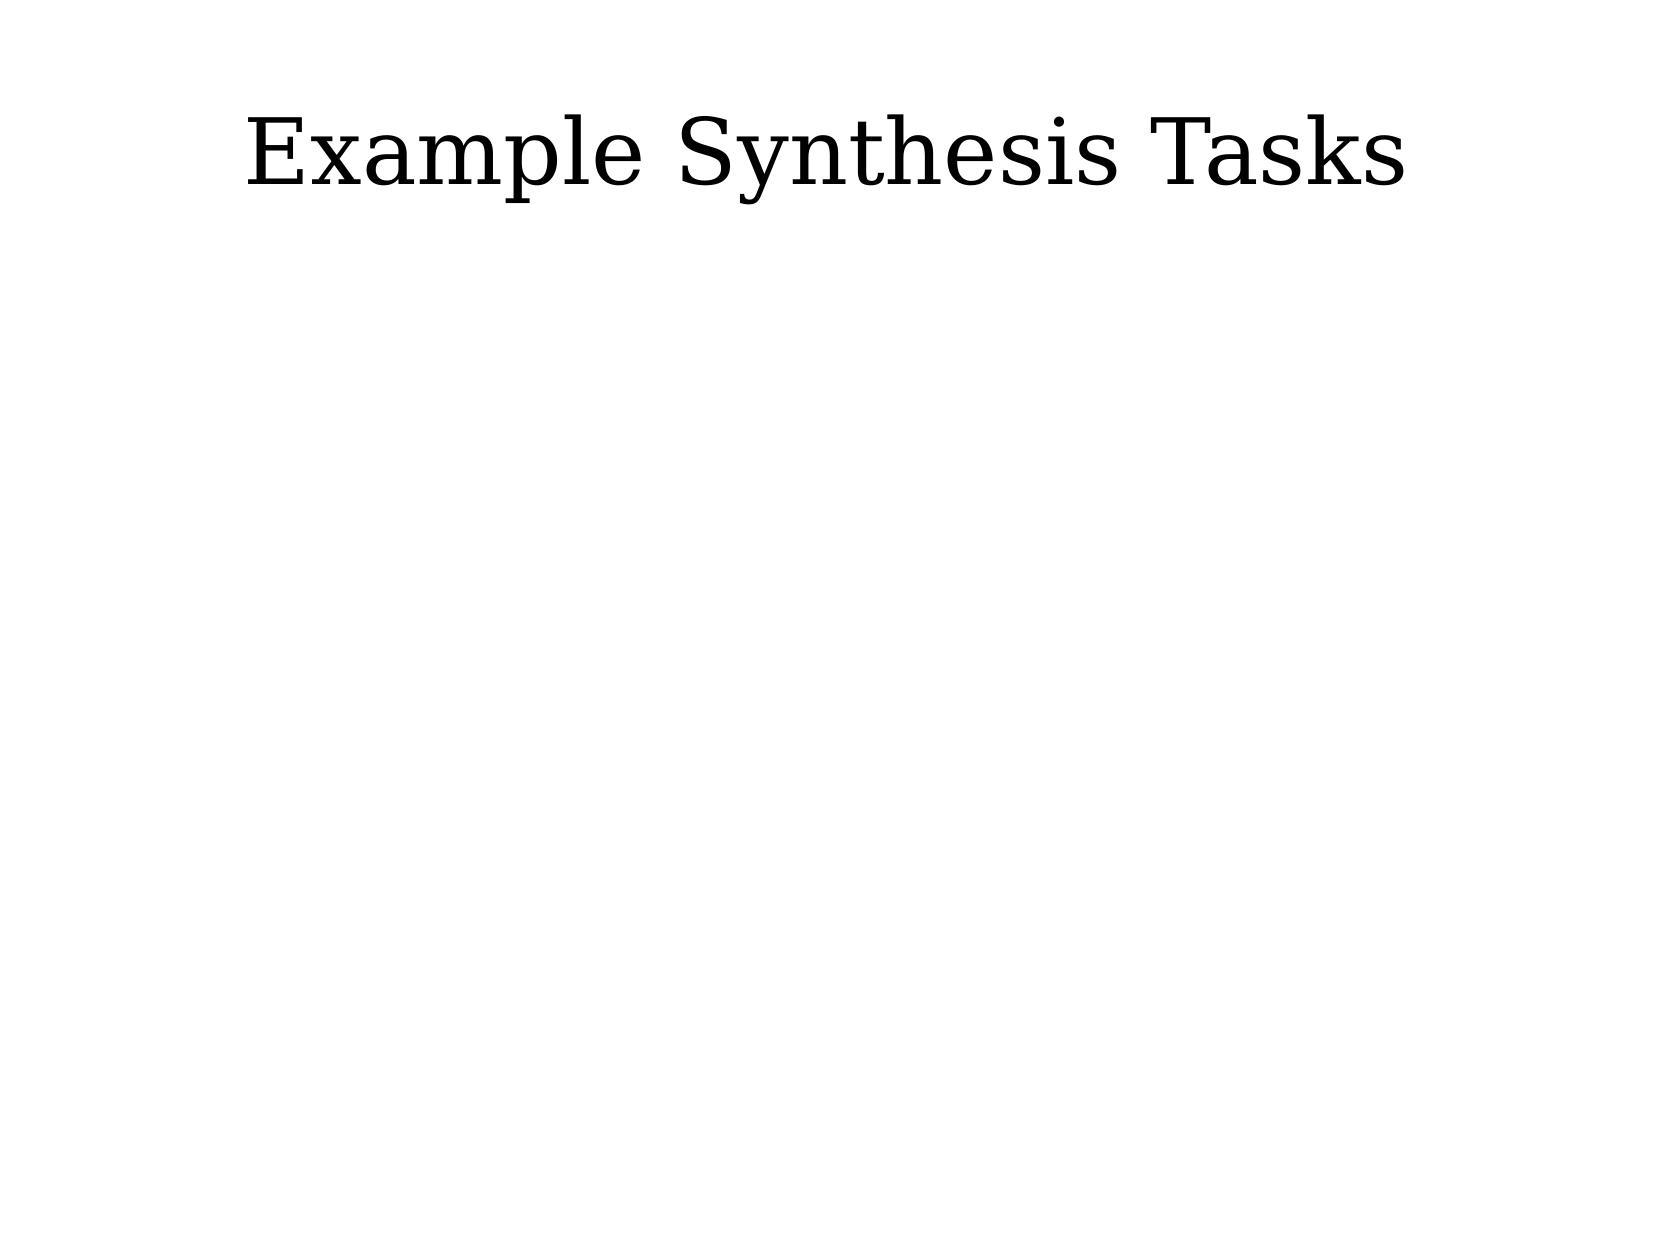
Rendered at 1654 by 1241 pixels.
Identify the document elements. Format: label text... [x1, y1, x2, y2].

title Example Synthesis Tasks [82, 49, 1571, 257]
